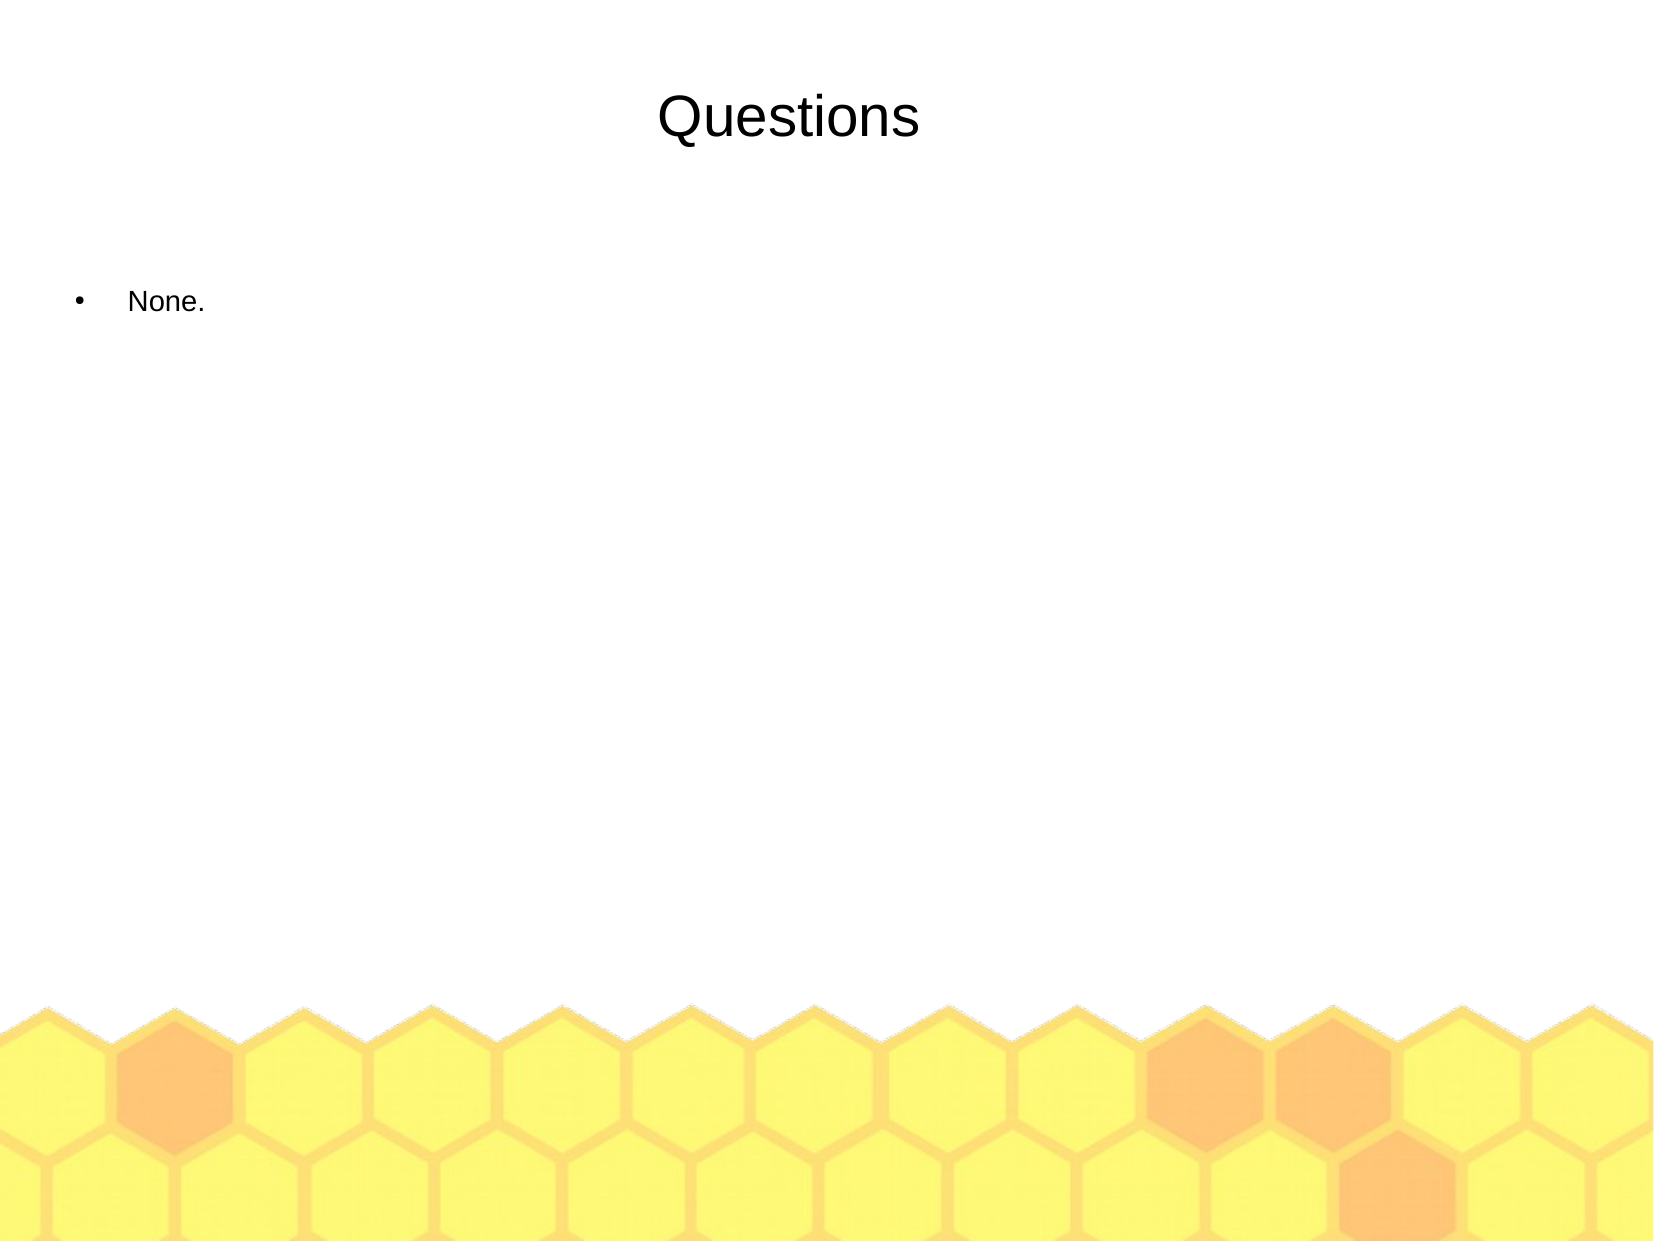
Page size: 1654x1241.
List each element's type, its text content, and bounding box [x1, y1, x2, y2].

picture [0, 1001, 1654, 1241]
list None. [56, 285, 1546, 946]
title Questions [82, 50, 1426, 181]
